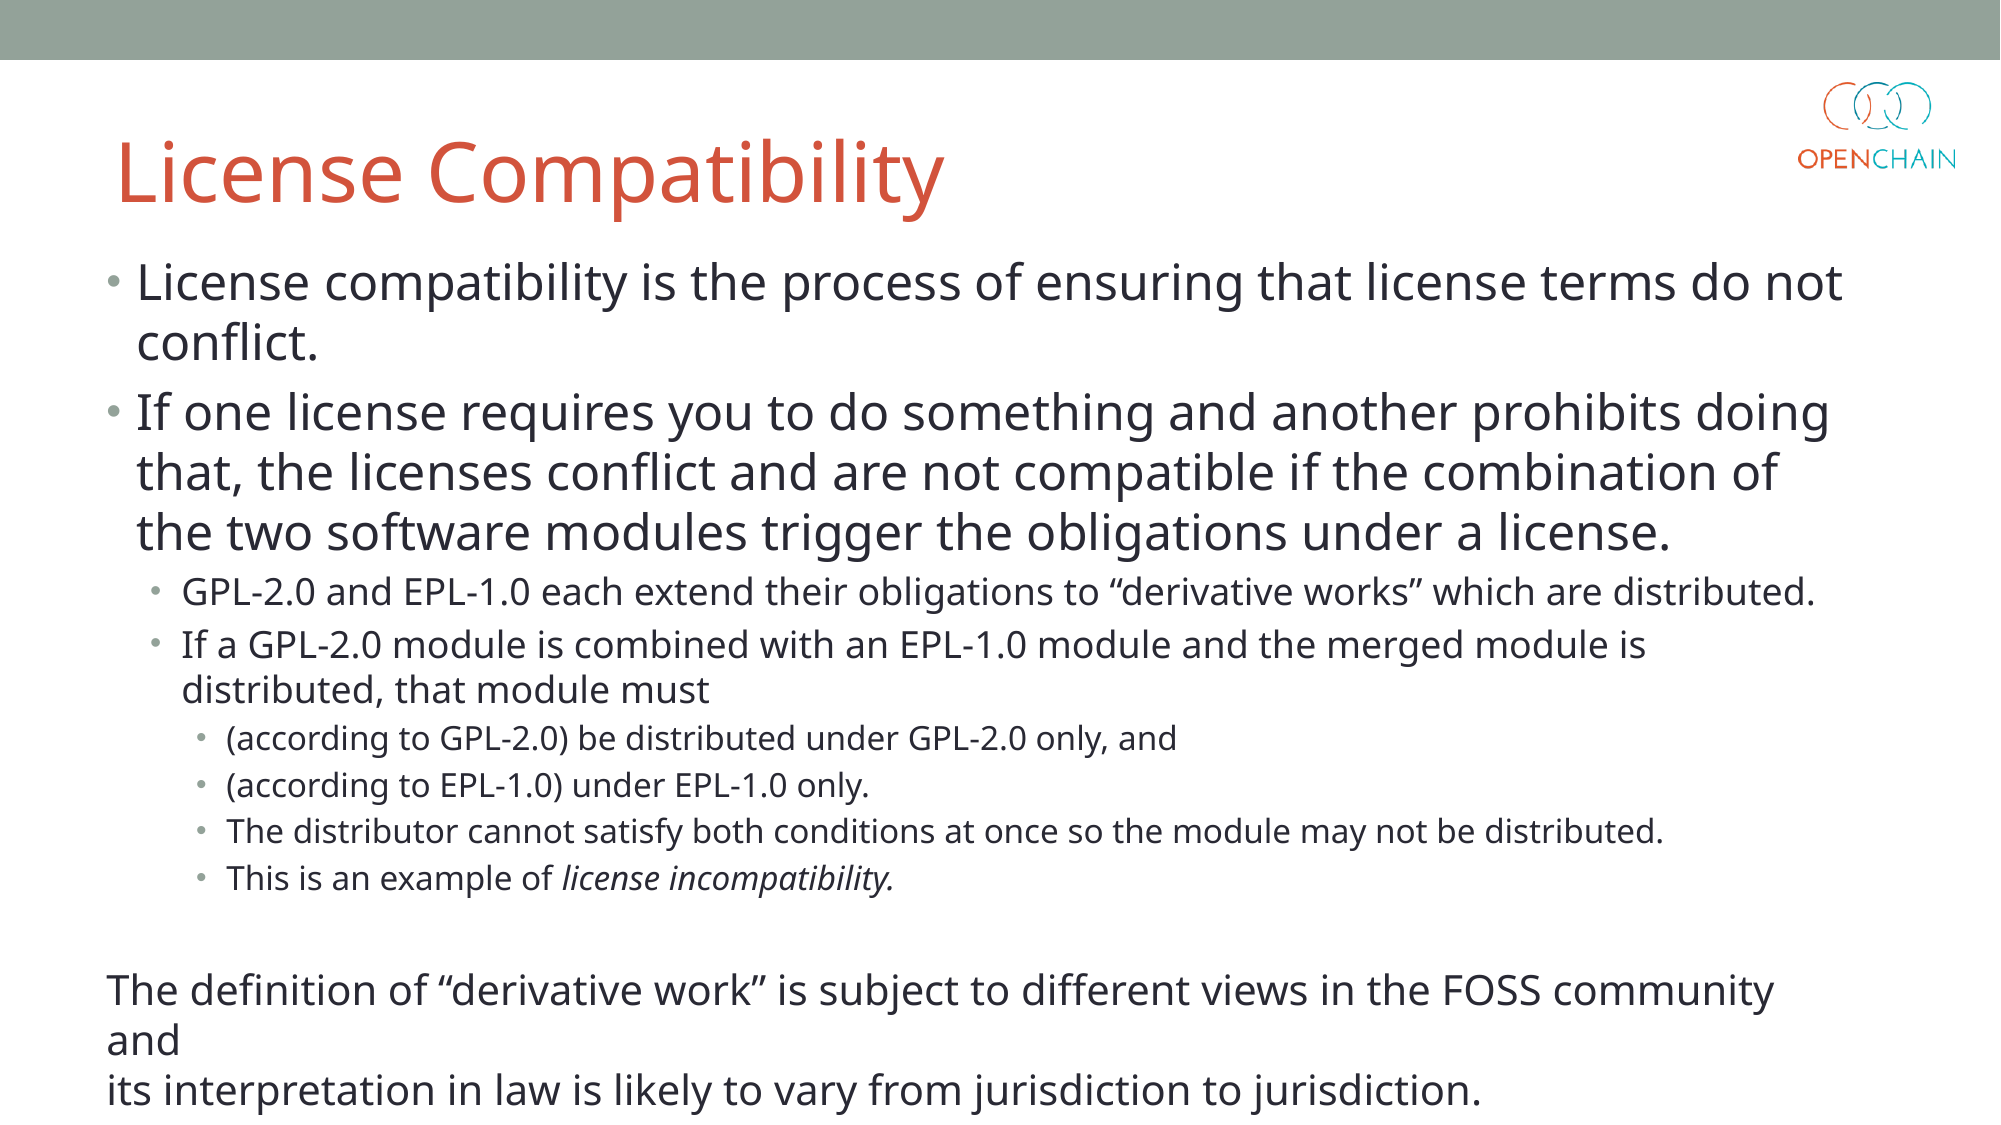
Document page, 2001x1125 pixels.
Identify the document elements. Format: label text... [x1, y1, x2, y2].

list License compatibility is the process of ensuring that license terms do not conflict. If one license requires you to do something and another prohibits doing that, the licenses conflict and are not compatible if the combination of the two software modules trigger the obligations under a license. GPL-2.0 and EPL-1.0 each extend their obligations to “derivative works” which are distributed. If a GPL-2.0 module is combined with an EPL-1.0 module and the merged module is distributed, that module must (according to GPL-2.0) be distributed under GPL-2.0 only, and (according to EPL-1.0) under EPL-1.0 only. The distributor cannot satisfy both conditions at once so the module may not be distributed. This is an example of license incompatibility. The definition of “derivative work” is subject to different views in the FOSS community and its interpretation in law is likely to vary from jurisdiction to jurisdiction. [91, 243, 1863, 1093]
title License Compatibility [99, 87, 1900, 250]
picture [1798, 82, 1955, 169]
